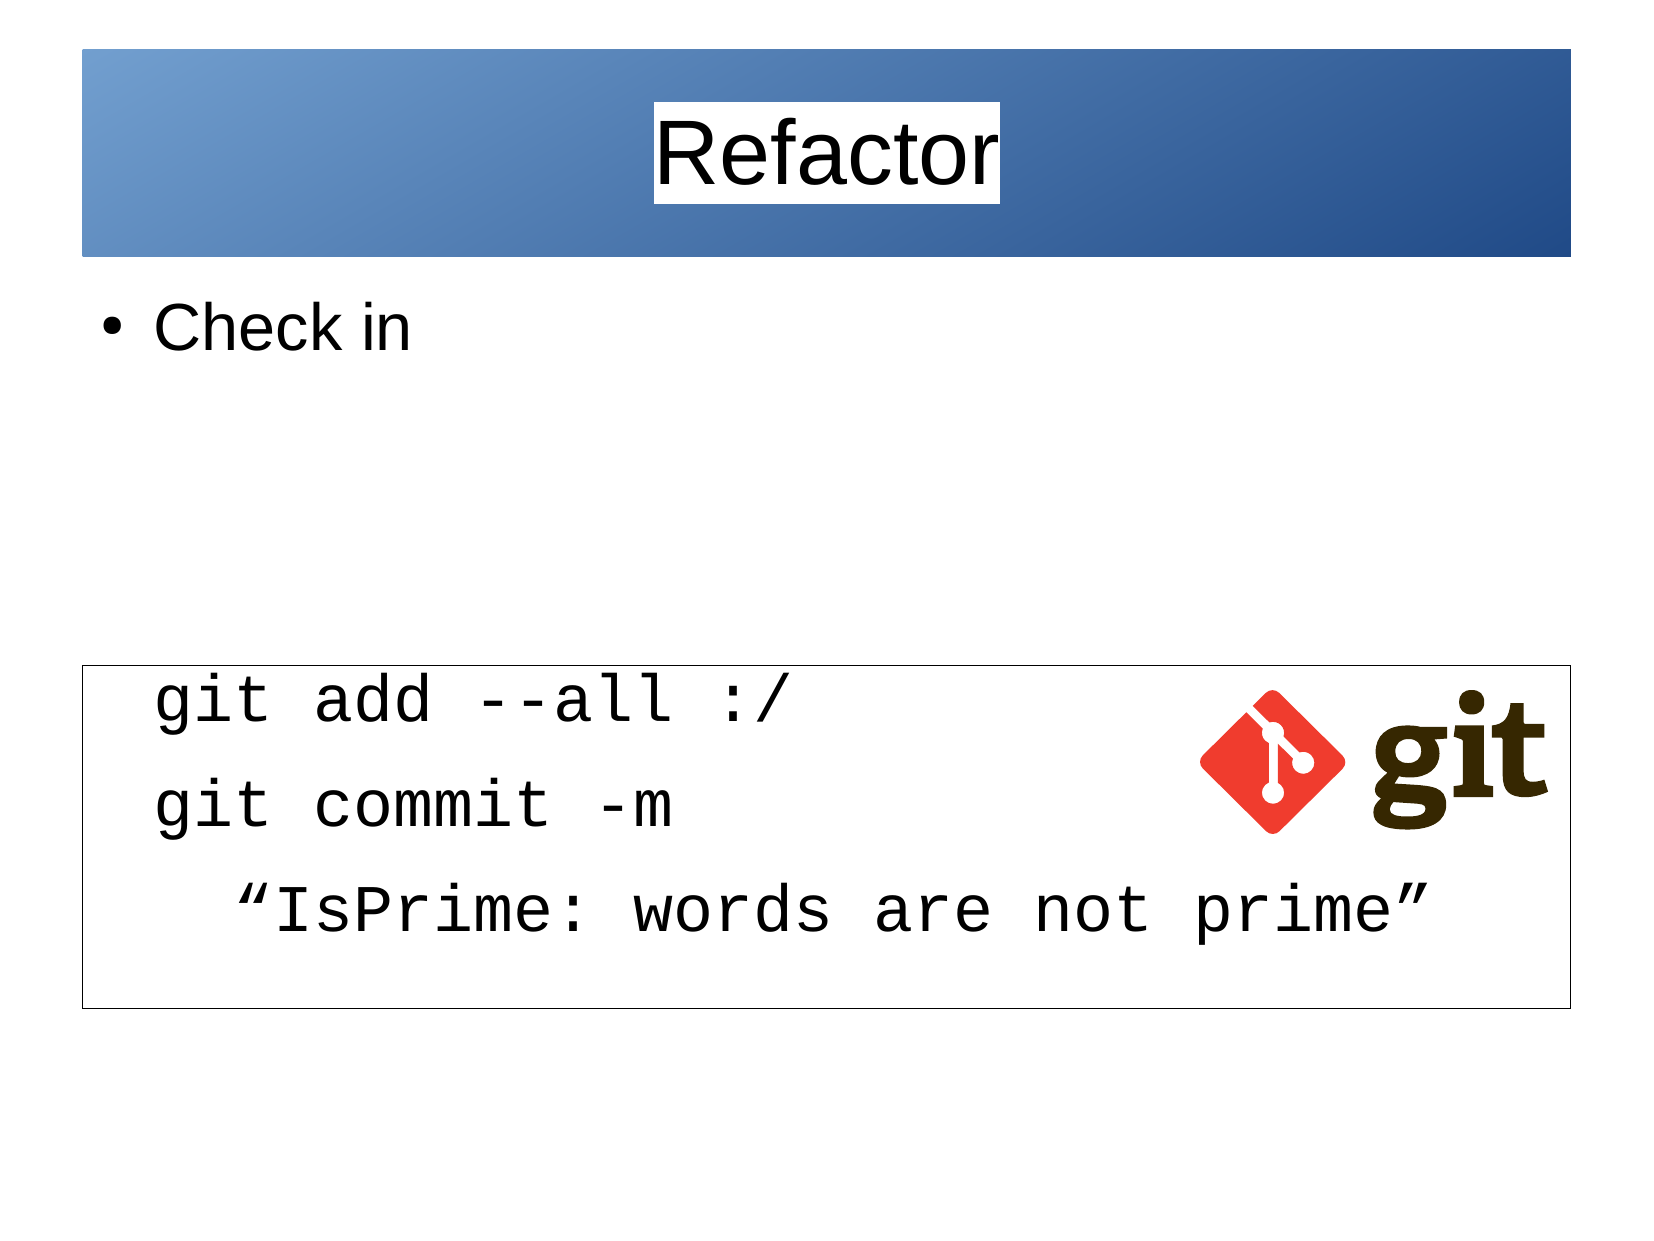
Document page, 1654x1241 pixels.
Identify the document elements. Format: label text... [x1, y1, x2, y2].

list git add --all :/ git commit -m “IsPrime: words are not prime” [82, 665, 1571, 1009]
picture [1200, 690, 1549, 834]
title Refactor [82, 49, 1571, 257]
list Check in [82, 290, 1571, 634]
